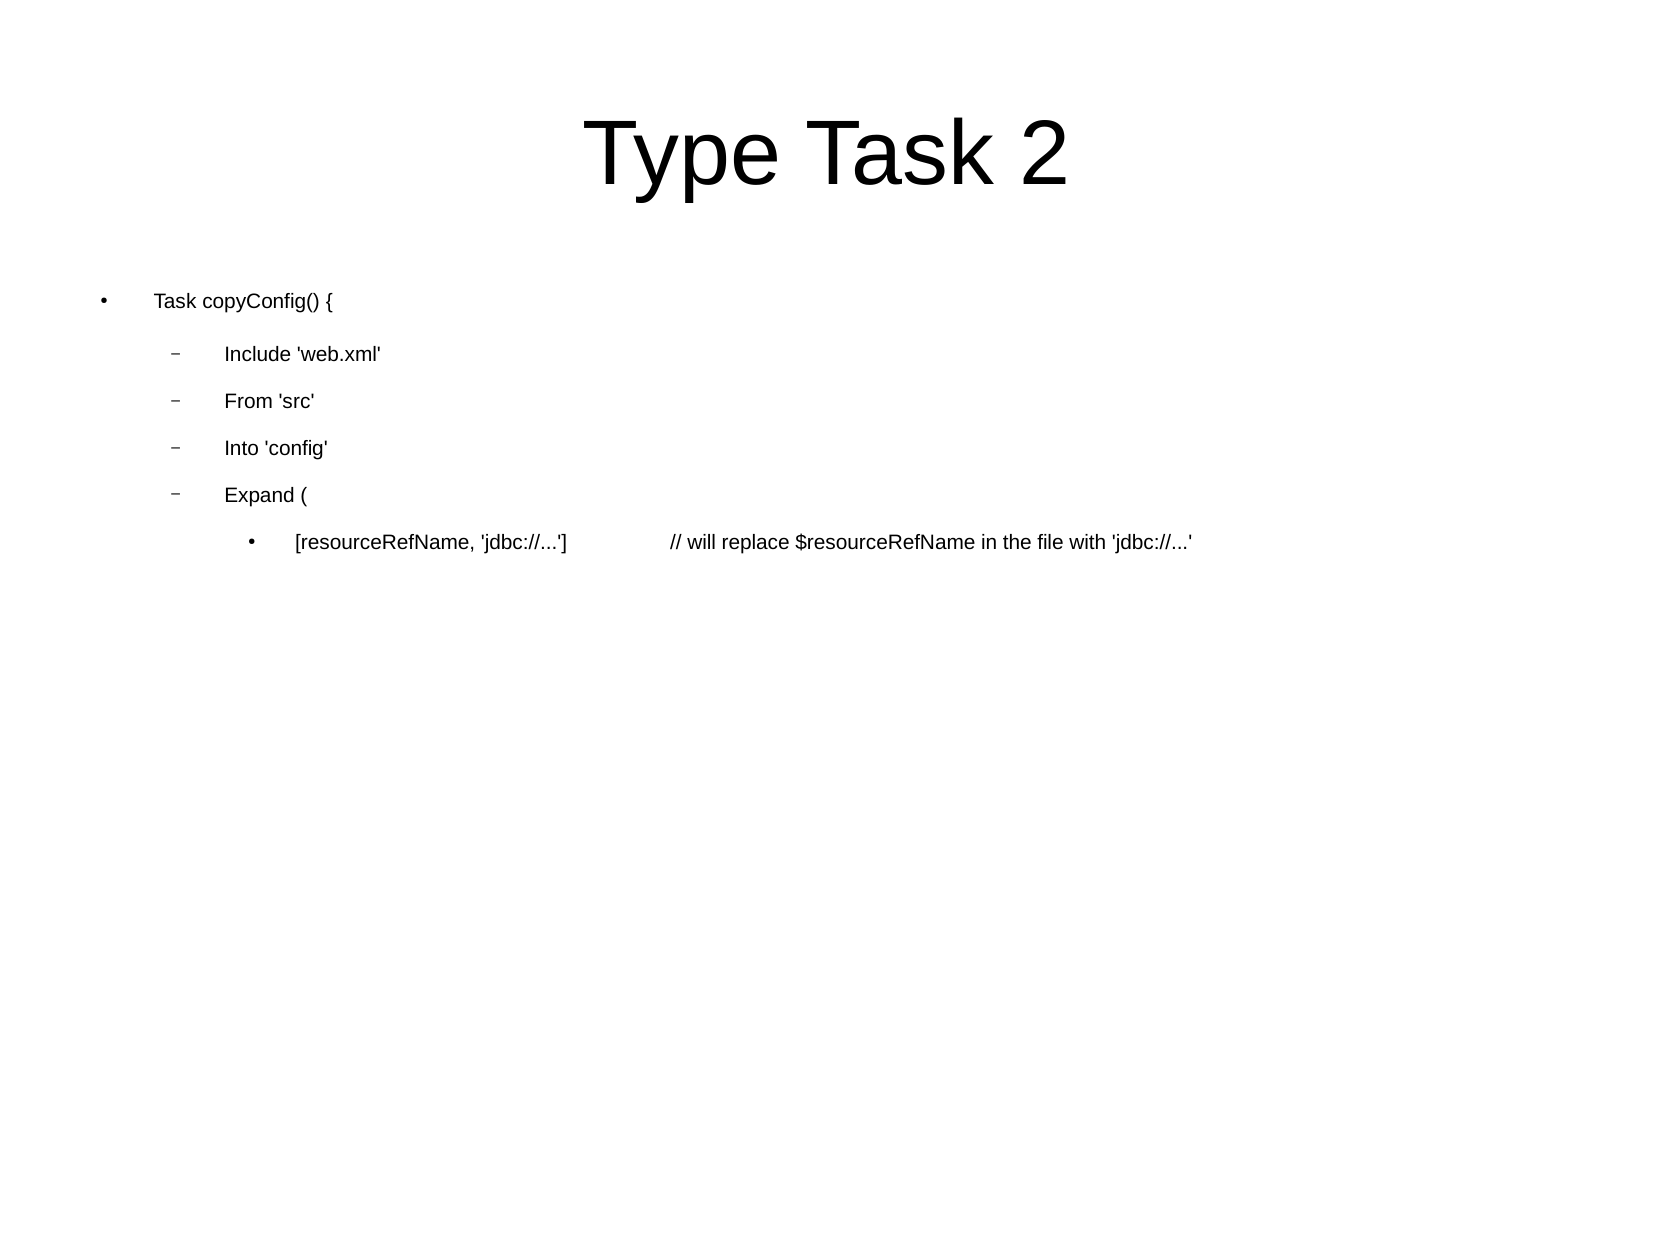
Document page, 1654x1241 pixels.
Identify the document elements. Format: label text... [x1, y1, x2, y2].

list Task copyConfig() { Include 'web.xml' From 'src' Into 'config' Expand ( [resourceRefName, 'jdbc://...'] // will replace $resourceRefName in the file with 'jdbc://...' [82, 290, 1571, 1010]
title Type Task 2 [82, 49, 1571, 257]
